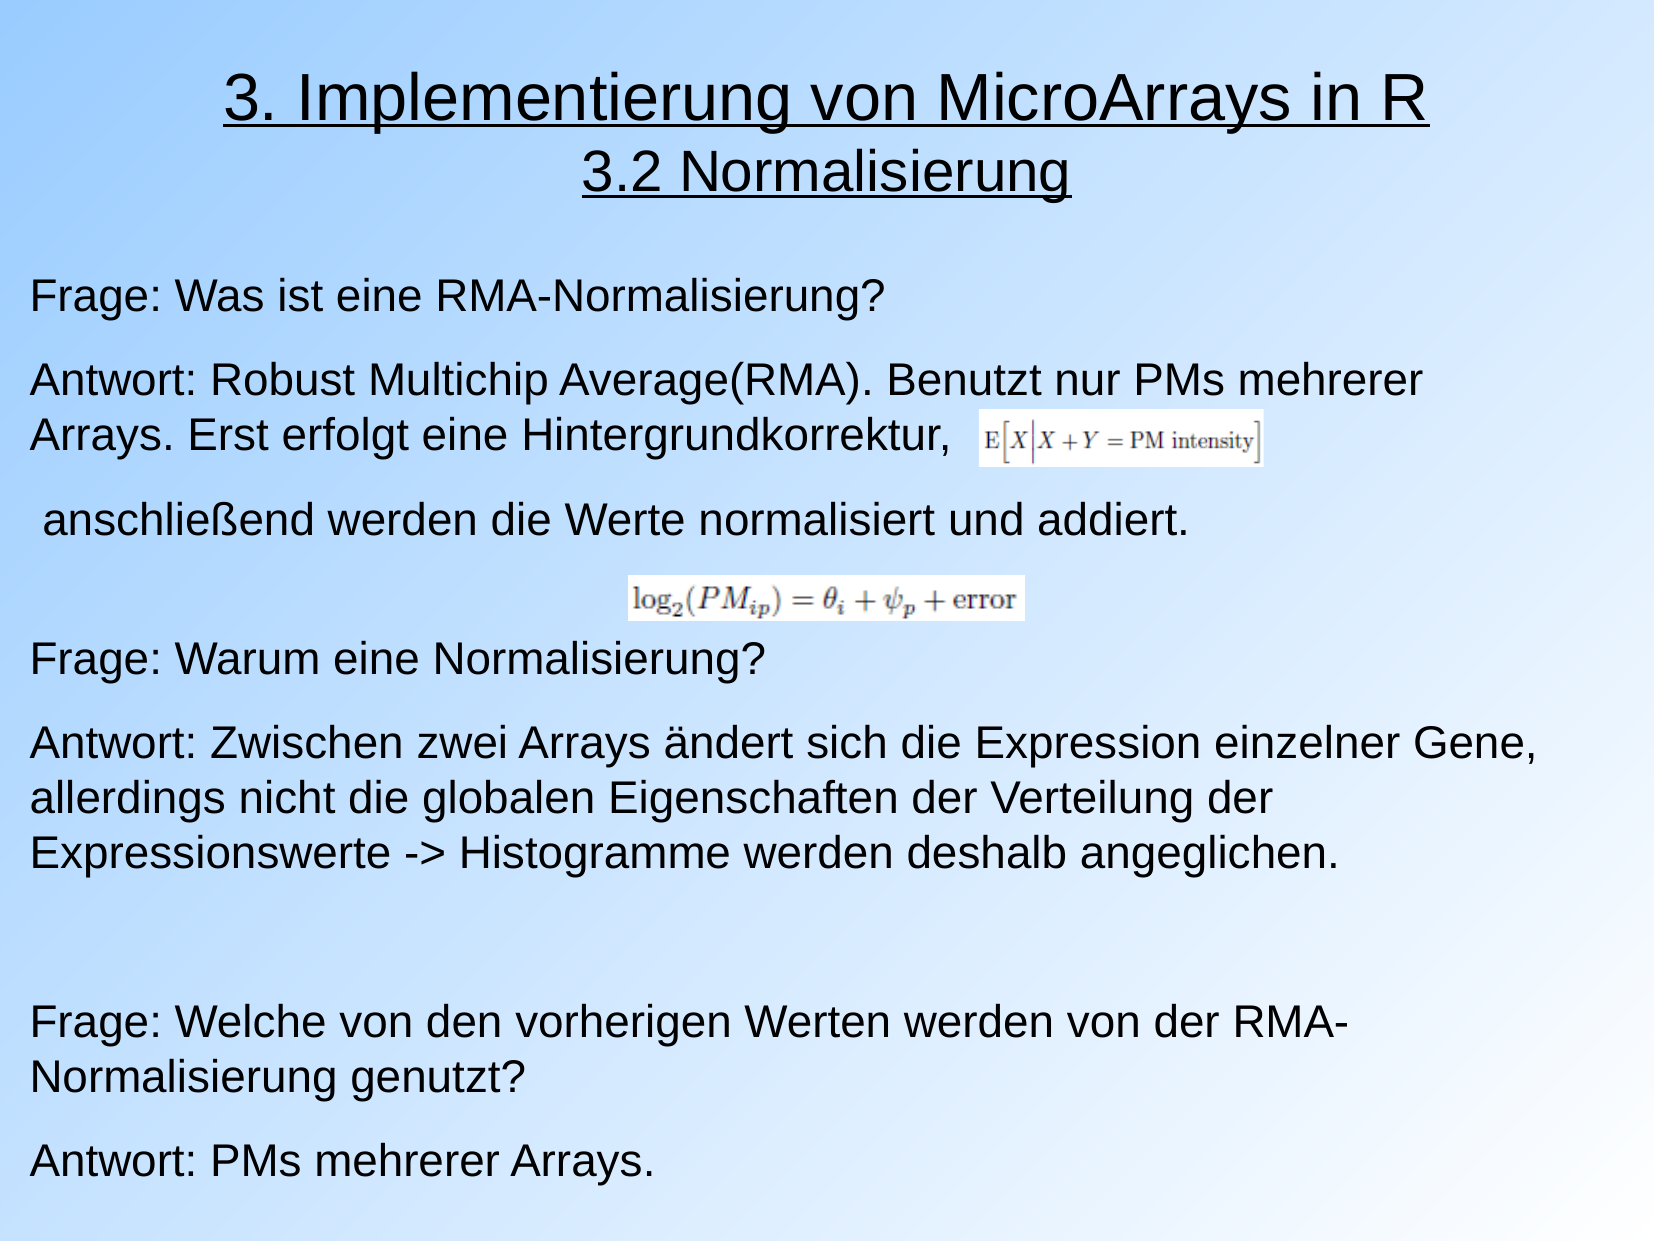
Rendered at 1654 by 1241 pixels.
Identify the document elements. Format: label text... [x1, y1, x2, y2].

picture [628, 575, 1025, 621]
picture [978, 409, 1264, 467]
list Frage: Was ist eine RMA-Normalisierung? Antwort: Robust Multichip Average(RMA). Benutzt nur PMs mehrerer Arrays. Erst erfolgt eine Hintergrundkorrektur, anschließend werden die Werte normalisiert und addiert. Frage: Warum eine Normalisierung? Antwort: Zwischen zwei Arrays ändert sich die Expression einzelner Gene, allerdings nicht die globalen Eigenschaften der Verteilung der Expressionswerte -> Histogramme werden deshalb angeglichen. Frage: Welche von den vorherigen Werten werden von der RMA-Normalisierung genutzt? Antwort: PMs mehrerer Arrays. [29, 265, 1571, 1241]
title 3. Implementierung von MicroArrays in R 3.2 Normalisierung [0, 0, 1654, 257]
